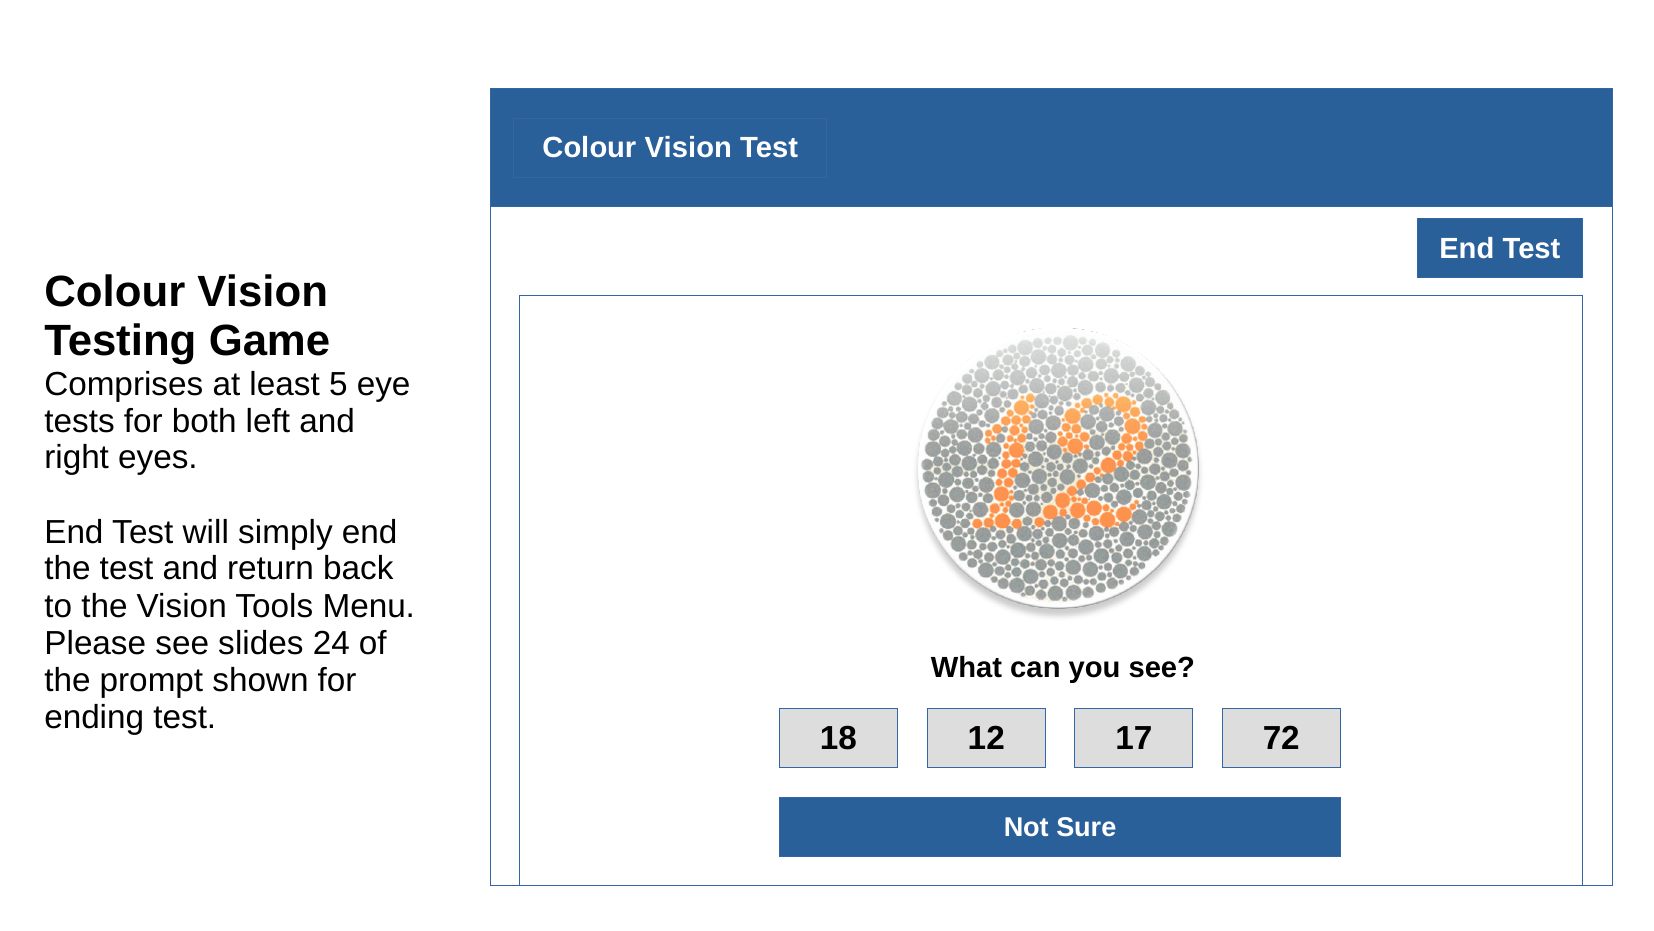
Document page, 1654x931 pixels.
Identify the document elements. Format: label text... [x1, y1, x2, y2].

text_box Colour Vision Testing Game Comprises at least 5 eye tests for both left and right eyes. End Test will simply end the test and return back to the Vision Tools Menu. Please see slides 24 of the prompt shown for ending test. [29, 260, 443, 743]
text_box [490, 88, 1613, 886]
text_box What can you see? [708, 643, 1418, 692]
text_box Colour Vision Test [513, 118, 827, 178]
picture [905, 315, 1211, 621]
text_box 18 [779, 708, 898, 768]
text_box 12 [927, 708, 1046, 768]
text_box End Test [1417, 218, 1583, 278]
text_box 72 [1222, 708, 1341, 768]
text_box Not Sure [779, 797, 1341, 857]
text_box 17 [1074, 708, 1193, 768]
